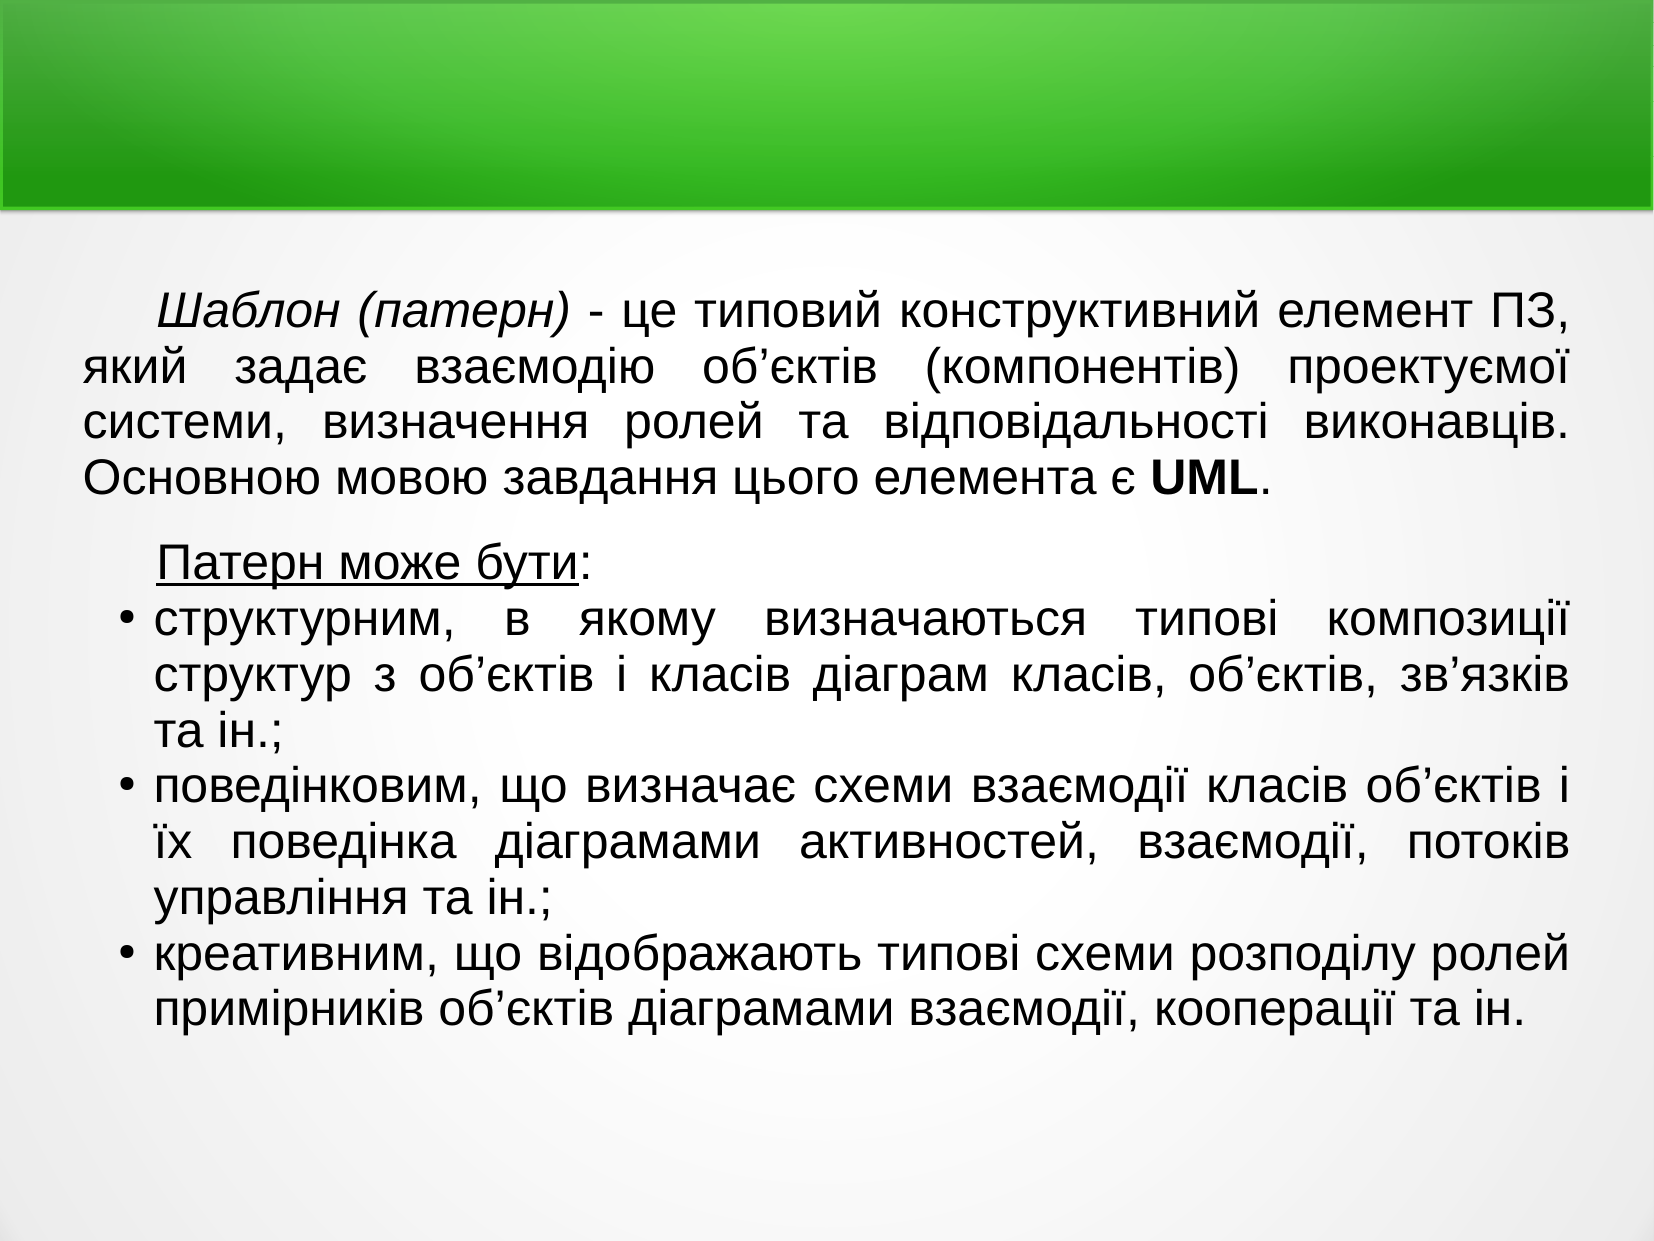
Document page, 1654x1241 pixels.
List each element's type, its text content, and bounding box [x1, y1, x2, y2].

subtitle Шаблон (патерн) - це типовий конструктивний елемент ПЗ, який задає взаємодію об’єктів (компонентів) проектуємої системи, визначення ролей та відповідальності виконавців. Основною мовою завдання цього елемента є UML. Патерн може бути: структурним, в якому визначаються типові композиції структур з об’єктів і класів діаграм класів, об’єктів, зв’язків та ін.; поведінковим, що визначає схеми взаємодії класів об’єктів і їх поведінка діаграмами активностей, взаємодії, потоків управління та ін.; креативним, що відображають типові схеми розподілу ролей примірників об’єктів діаграмами взаємодії, кооперації та ін. [82, 179, 1571, 1140]
